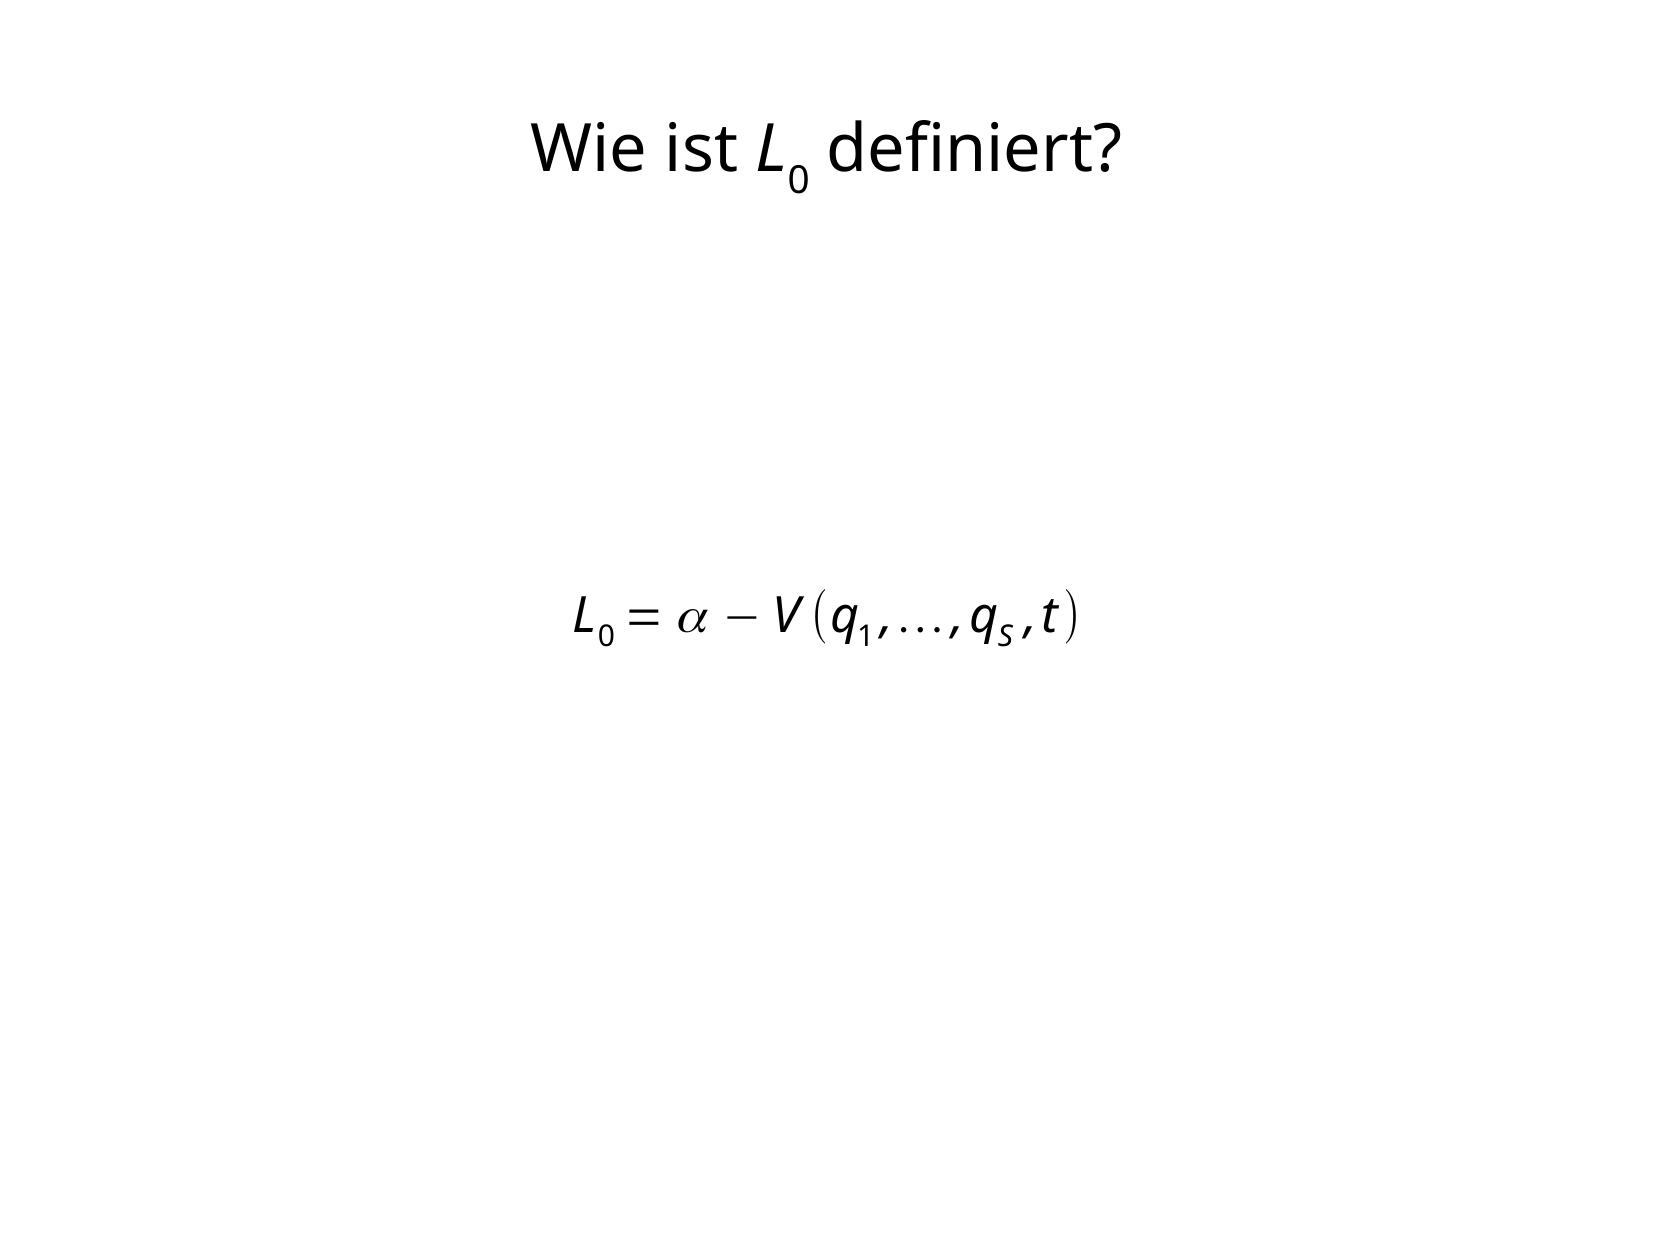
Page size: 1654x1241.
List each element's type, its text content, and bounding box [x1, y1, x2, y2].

title Wie ist L0 definiert? [82, 49, 1571, 257]
chart [566, 585, 1087, 655]
